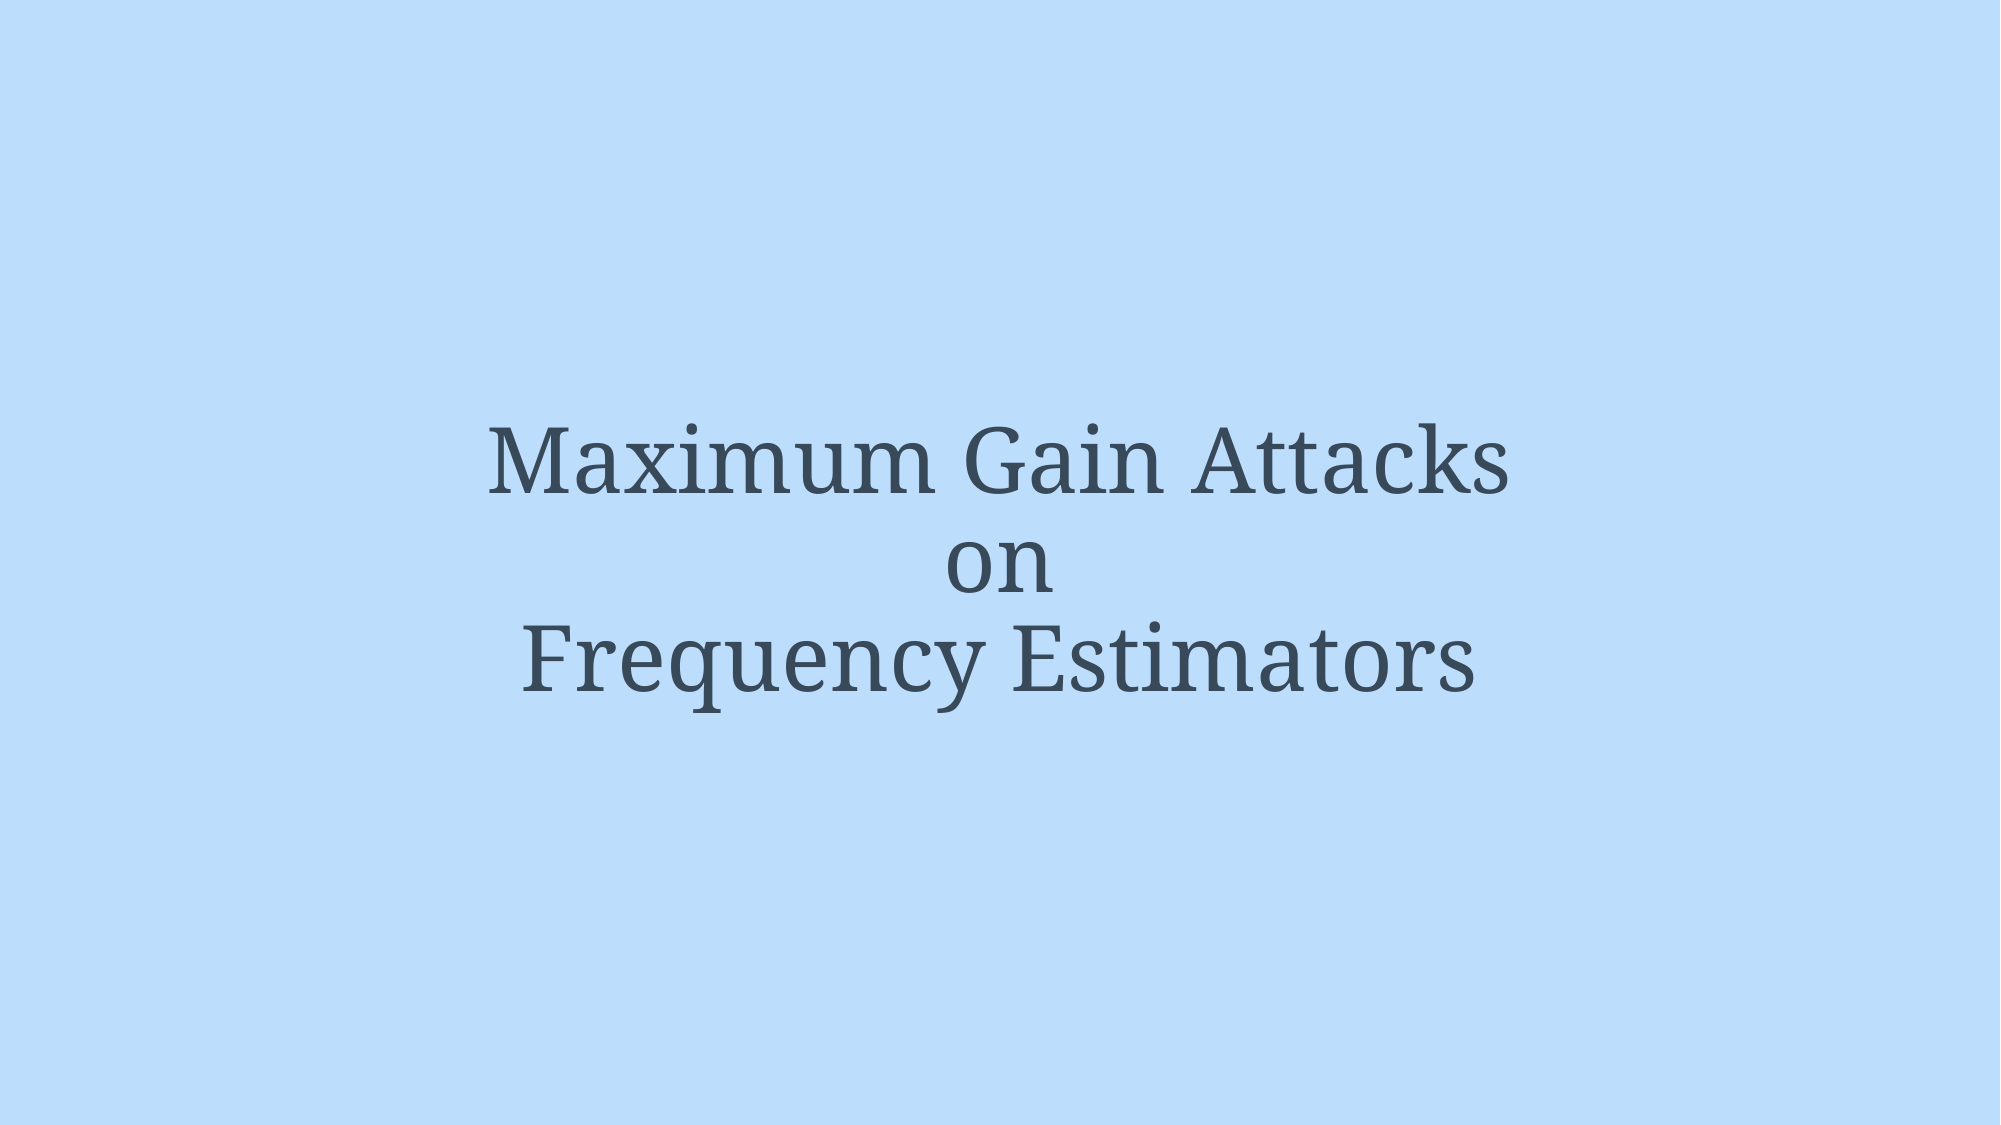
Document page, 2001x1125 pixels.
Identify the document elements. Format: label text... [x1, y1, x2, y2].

title Maximum Gain Attacks on Frequency Estimators [137, 337, 1863, 788]
